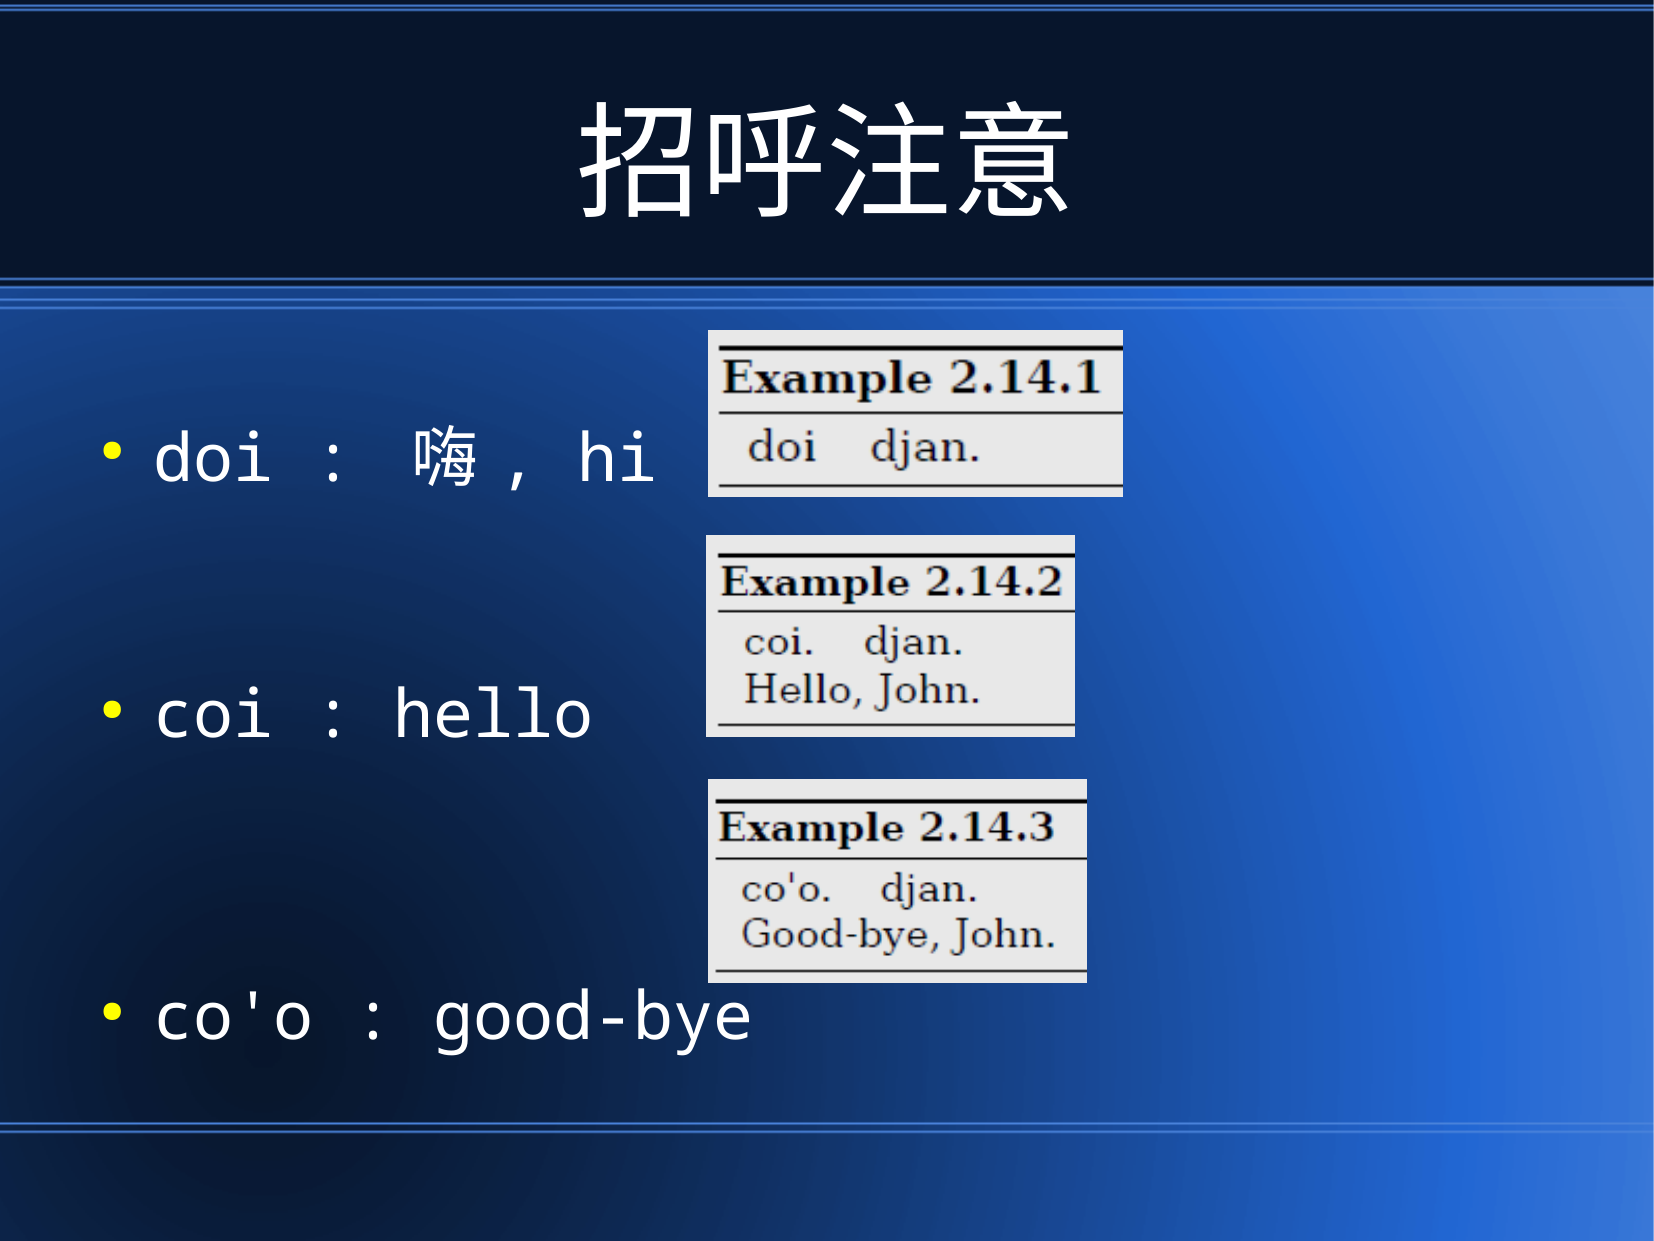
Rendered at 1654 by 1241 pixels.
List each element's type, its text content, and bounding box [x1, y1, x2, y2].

picture [706, 535, 1075, 737]
picture [0, 0, 1654, 1241]
picture [708, 779, 1087, 983]
title 招呼注意 [82, 49, 1571, 257]
list doi : 嗨, hi coi : hello co'o : good-bye [82, 355, 1571, 1241]
